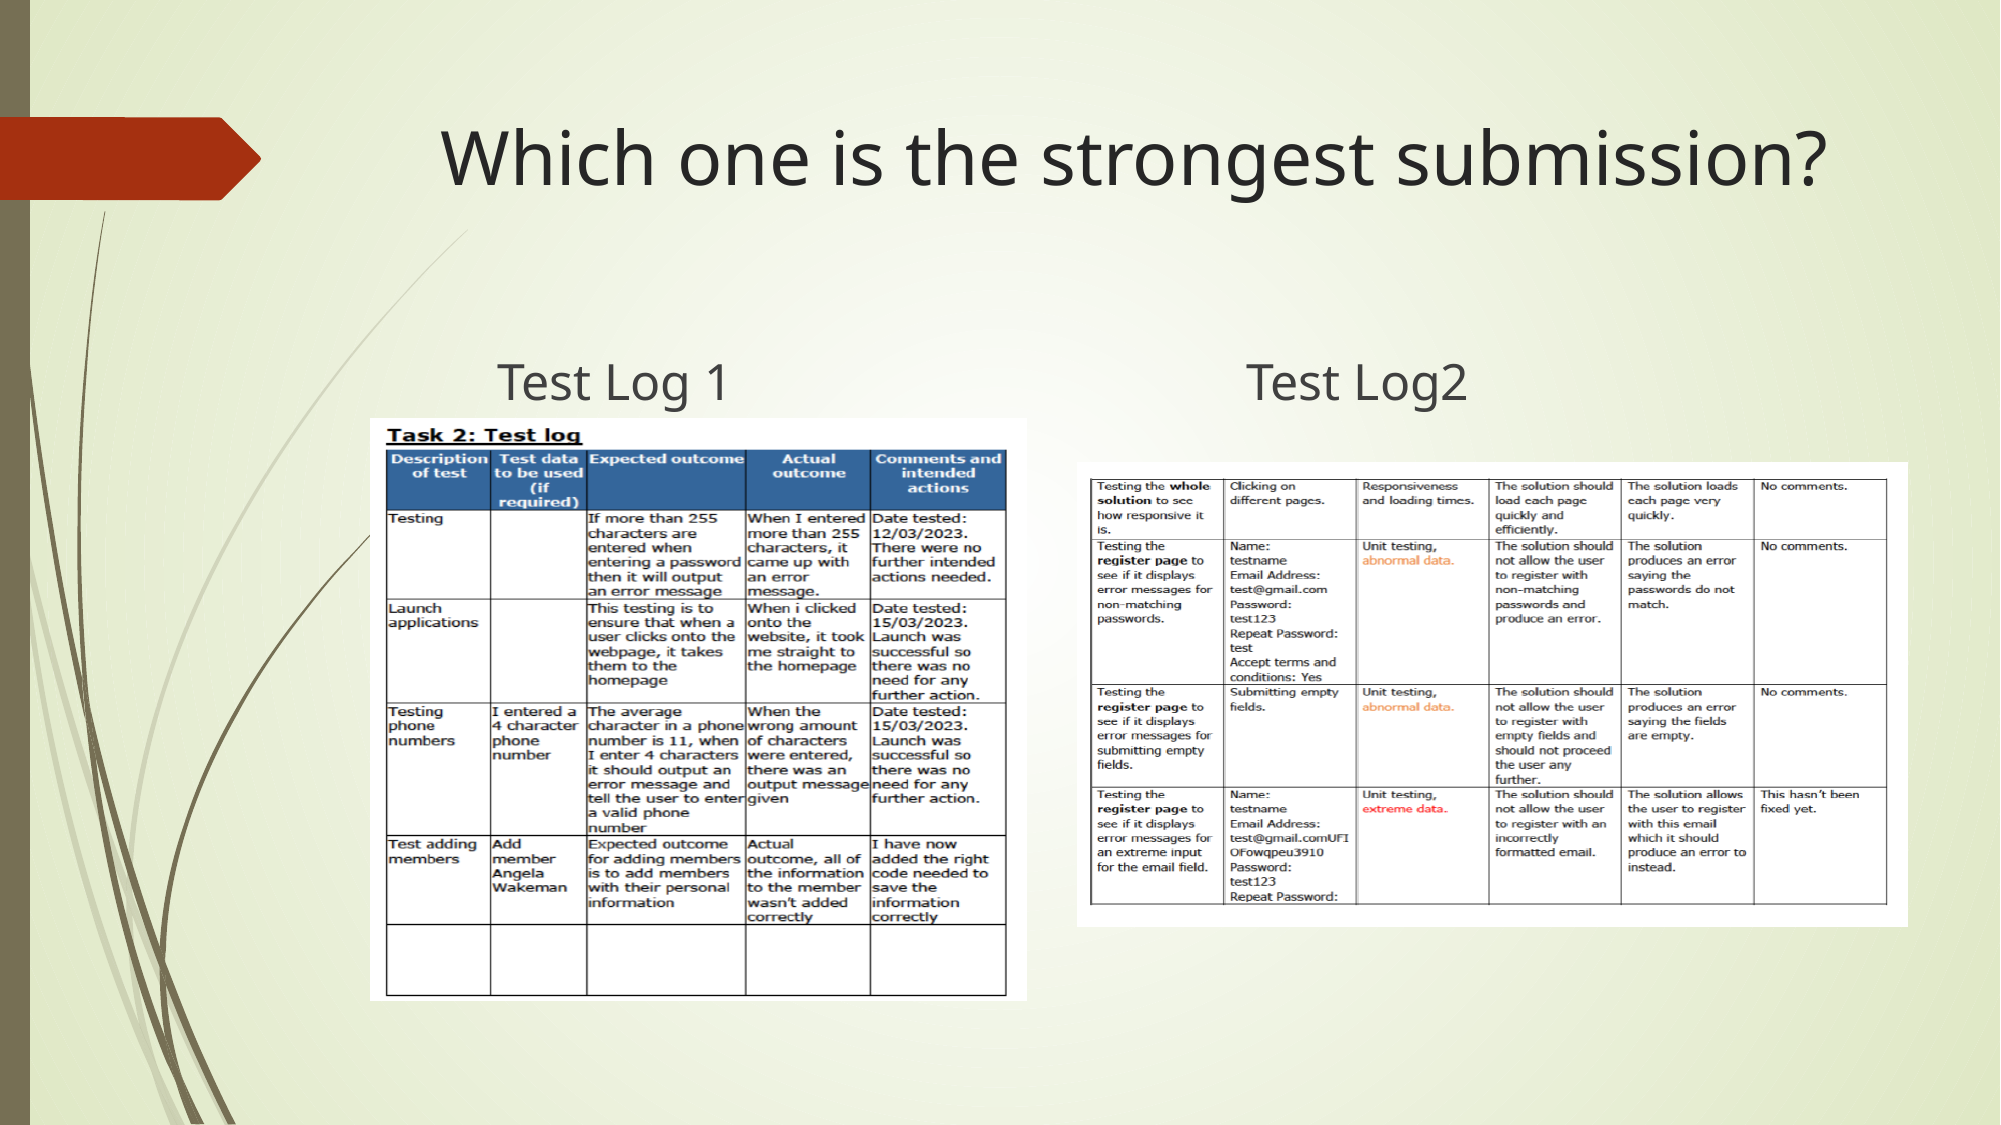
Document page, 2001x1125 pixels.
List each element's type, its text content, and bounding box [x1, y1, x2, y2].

picture [1077, 462, 1908, 927]
list Test Log 1 [482, 323, 1138, 419]
picture [370, 418, 1027, 1001]
title Which one is the strongest submission? [425, 102, 1888, 313]
list Test Log2 [1231, 323, 1888, 418]
